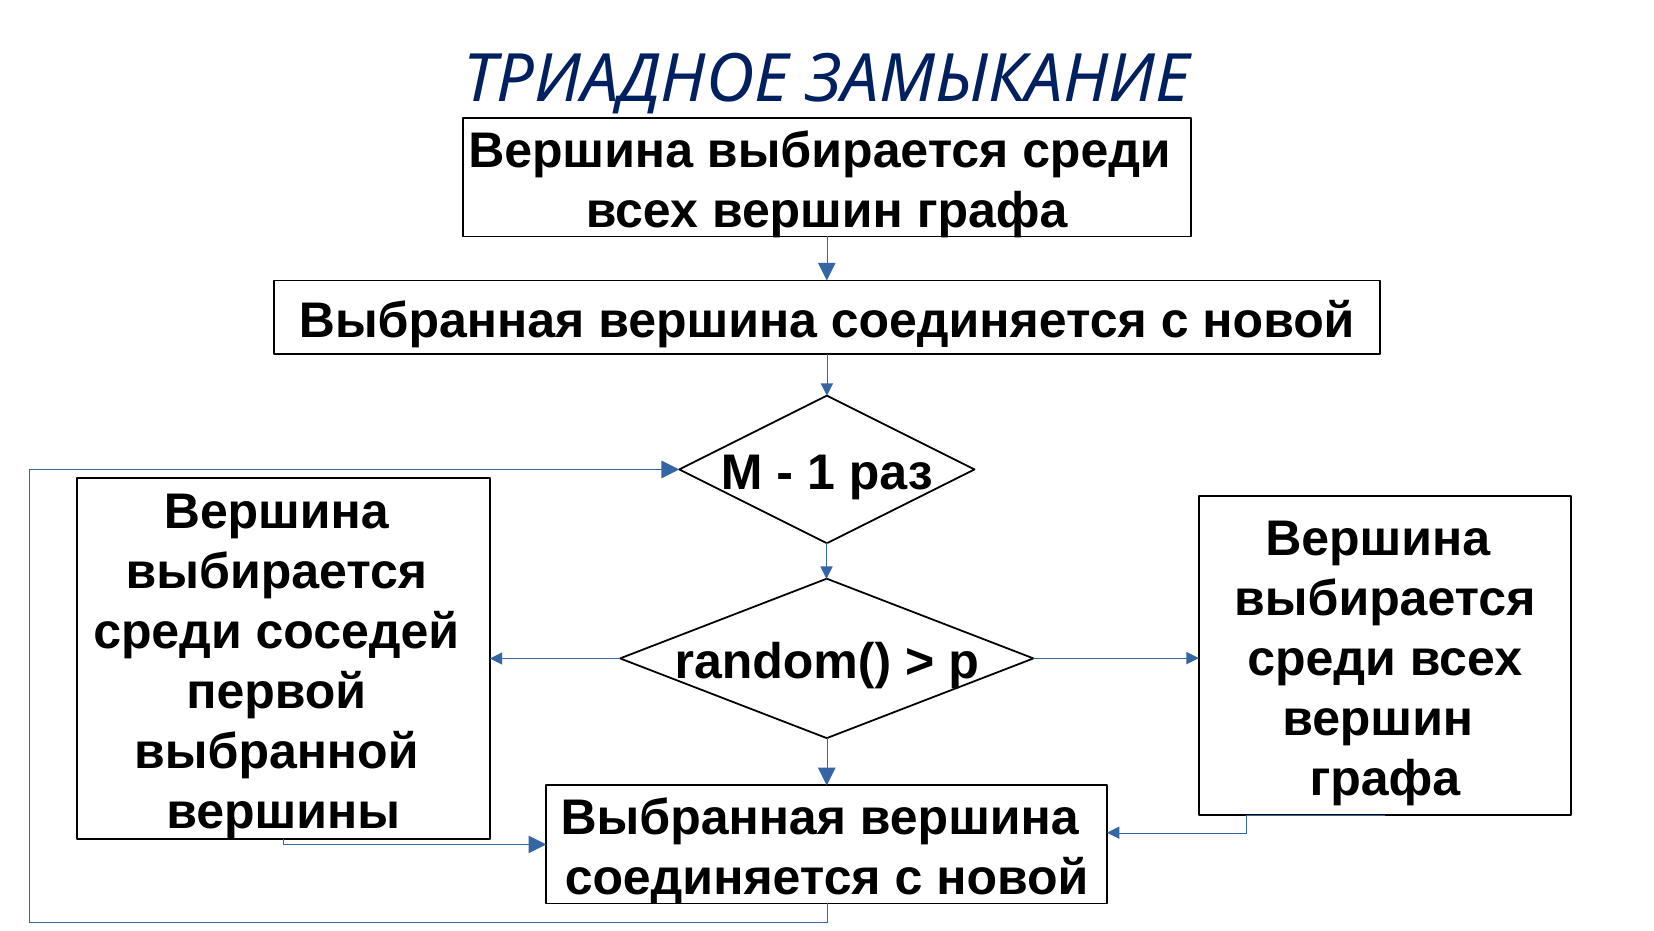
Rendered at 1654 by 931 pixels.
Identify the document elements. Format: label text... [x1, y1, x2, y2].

text_box Выбранная вершина соединяется с новой [274, 281, 1380, 354]
text_box M - 1 раз [680, 396, 975, 543]
text_box random() > p [620, 578, 1033, 739]
text_box Вершина выбирается среди всех вершин графа [1199, 496, 1571, 815]
text_box Выбранная вершина соединяется с новой [546, 785, 1107, 903]
title ТРИАДНОЕ ЗАМЫКАНИЕ [384, 43, 1270, 117]
text_box Вершина выбирается среди соседей первой выбранной вершины [77, 478, 490, 839]
text_box Вершина выбирается среди всех вершин графа [463, 118, 1191, 236]
